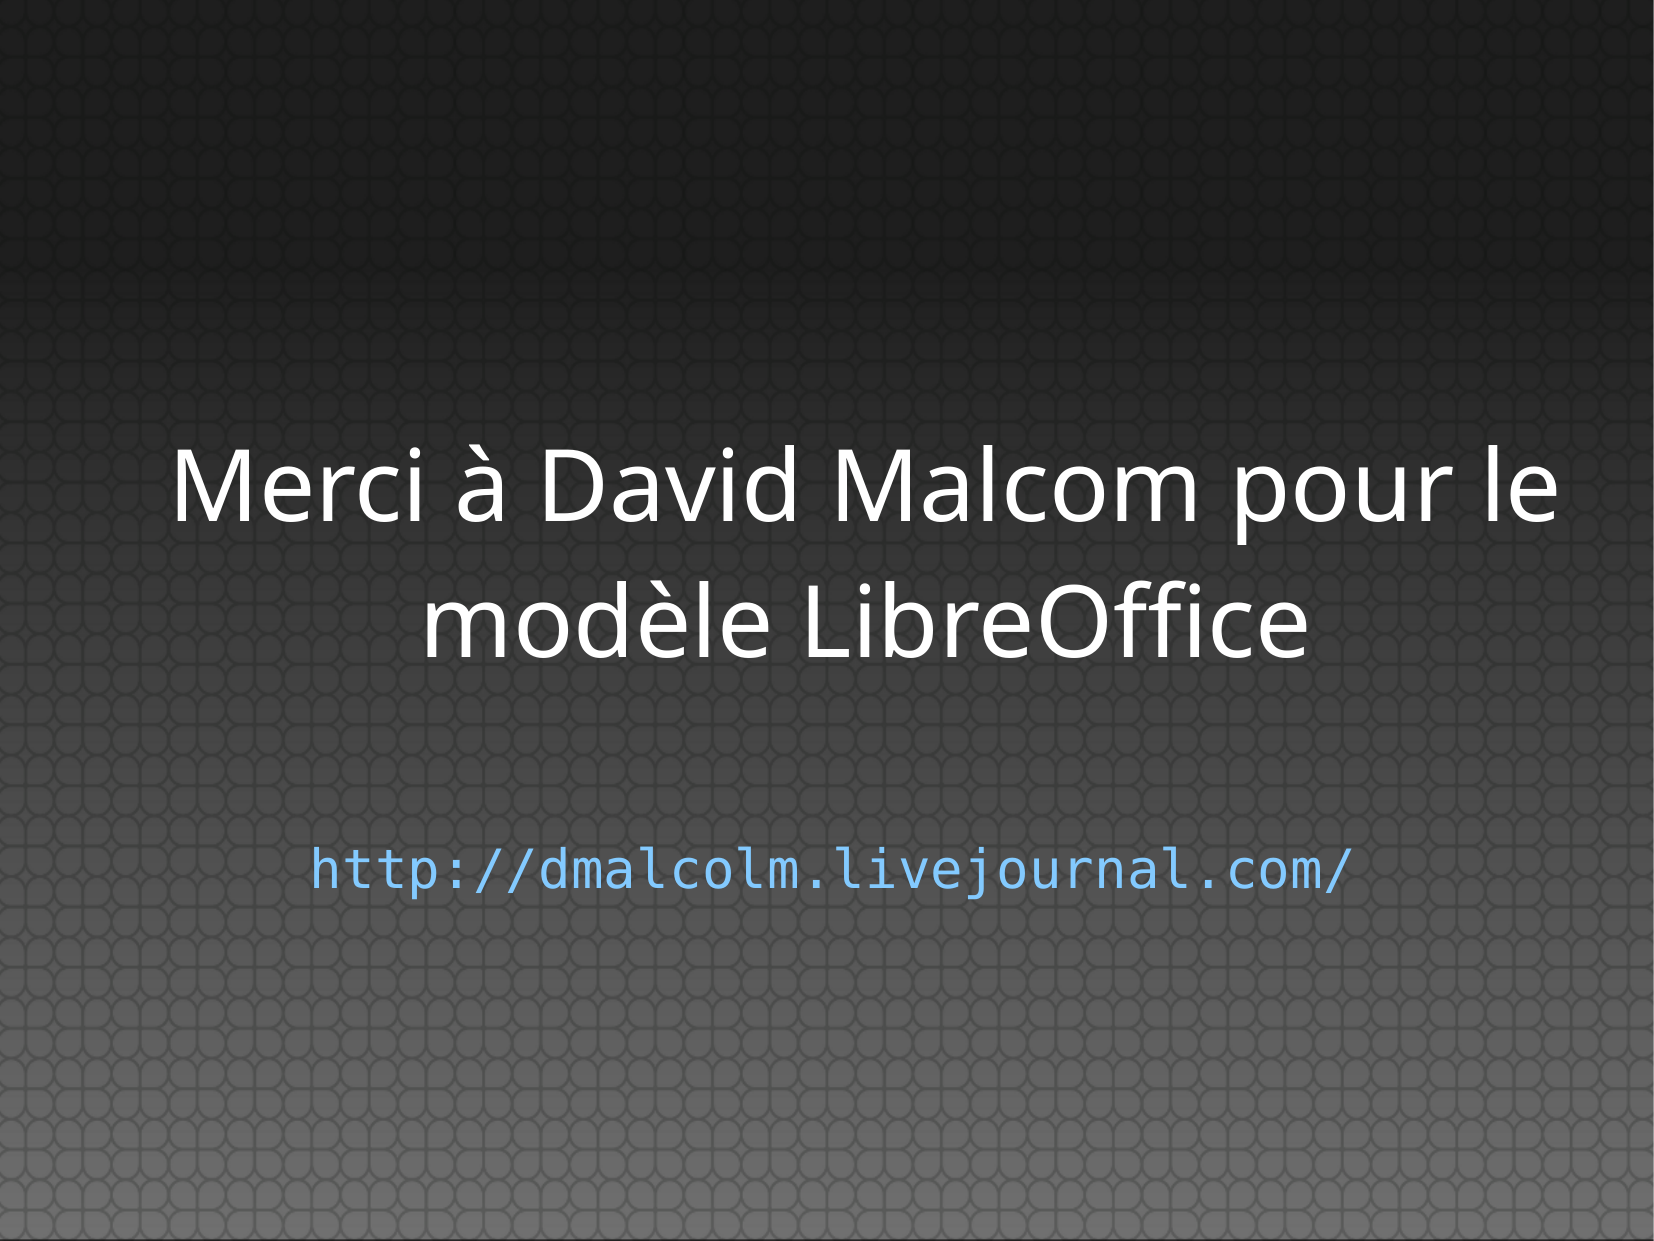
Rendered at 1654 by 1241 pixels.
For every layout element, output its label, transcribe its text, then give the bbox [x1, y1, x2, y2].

title Merci à David Malcom pour le modèle LibreOffice [78, 425, 1654, 676]
picture [0, 0, 1654, 1241]
title http://dmalcolm.livejournal.com/ [46, 837, 1622, 902]
